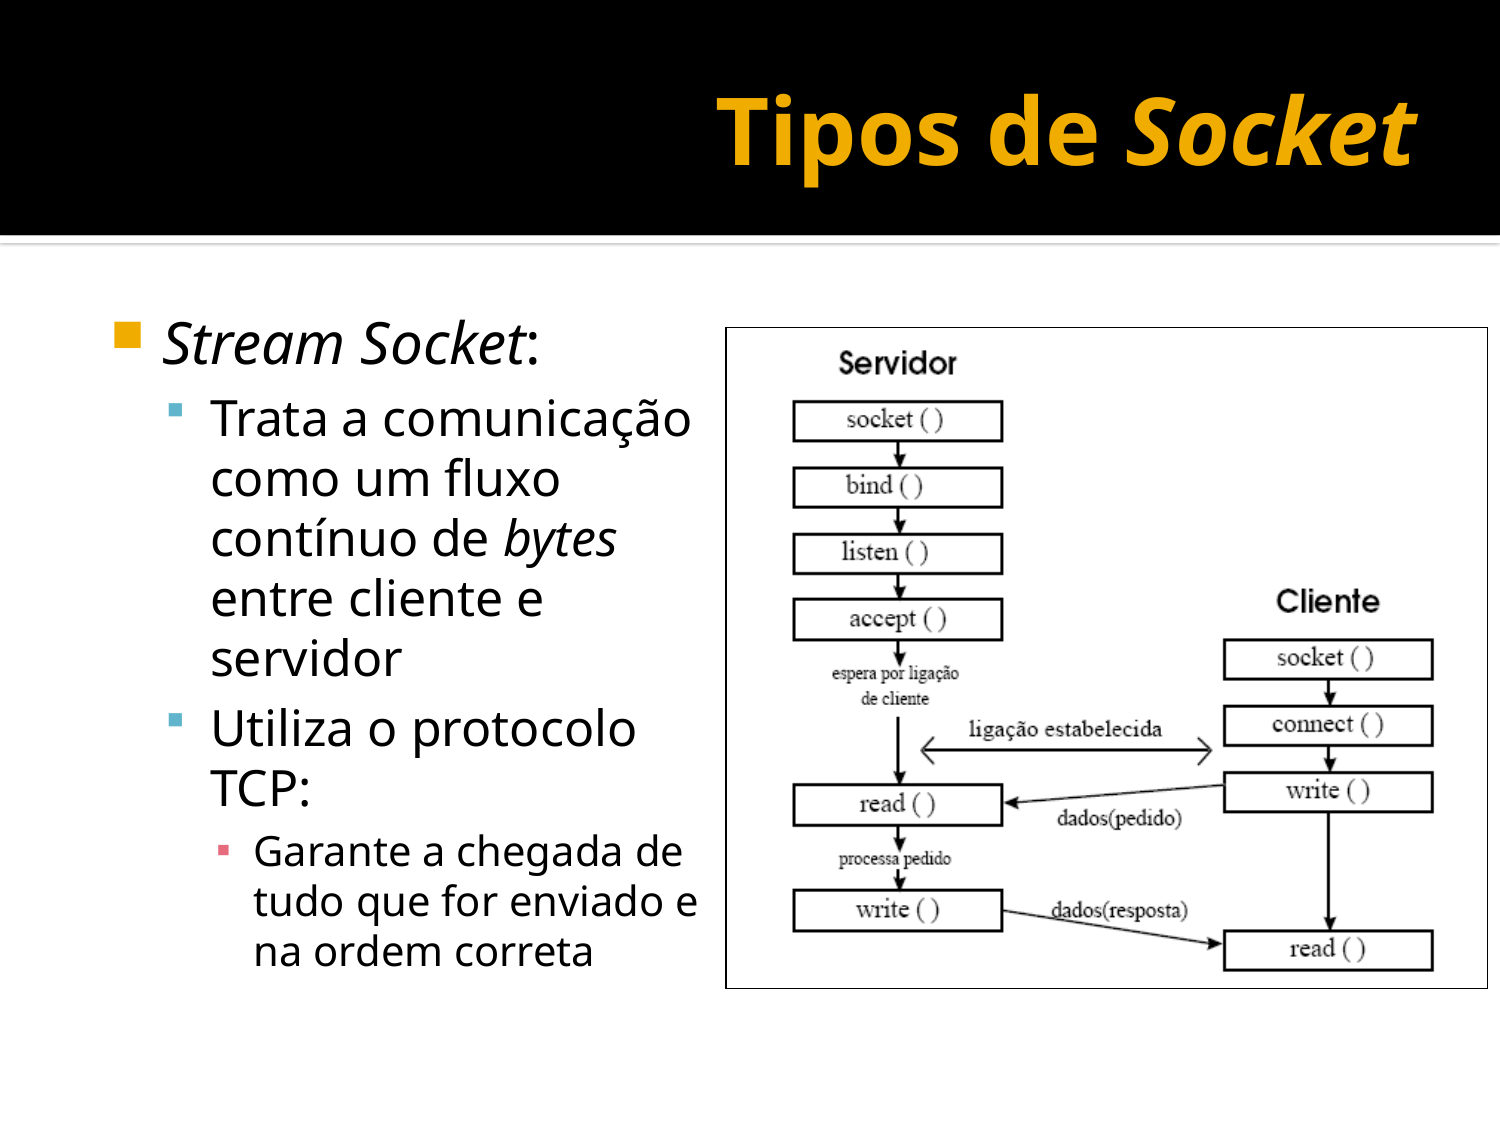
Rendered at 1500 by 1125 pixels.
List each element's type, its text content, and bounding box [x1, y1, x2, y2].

list Stream Socket: Trata a comunicação como um fluxo contínuo de bytes entre cliente e servidor Utiliza o protocolo TCP: Garante a chegada de tudo que for enviado e na ordem correta [75, 291, 738, 1050]
picture [726, 328, 1488, 989]
title Tipos de Socket [75, 24, 1425, 231]
